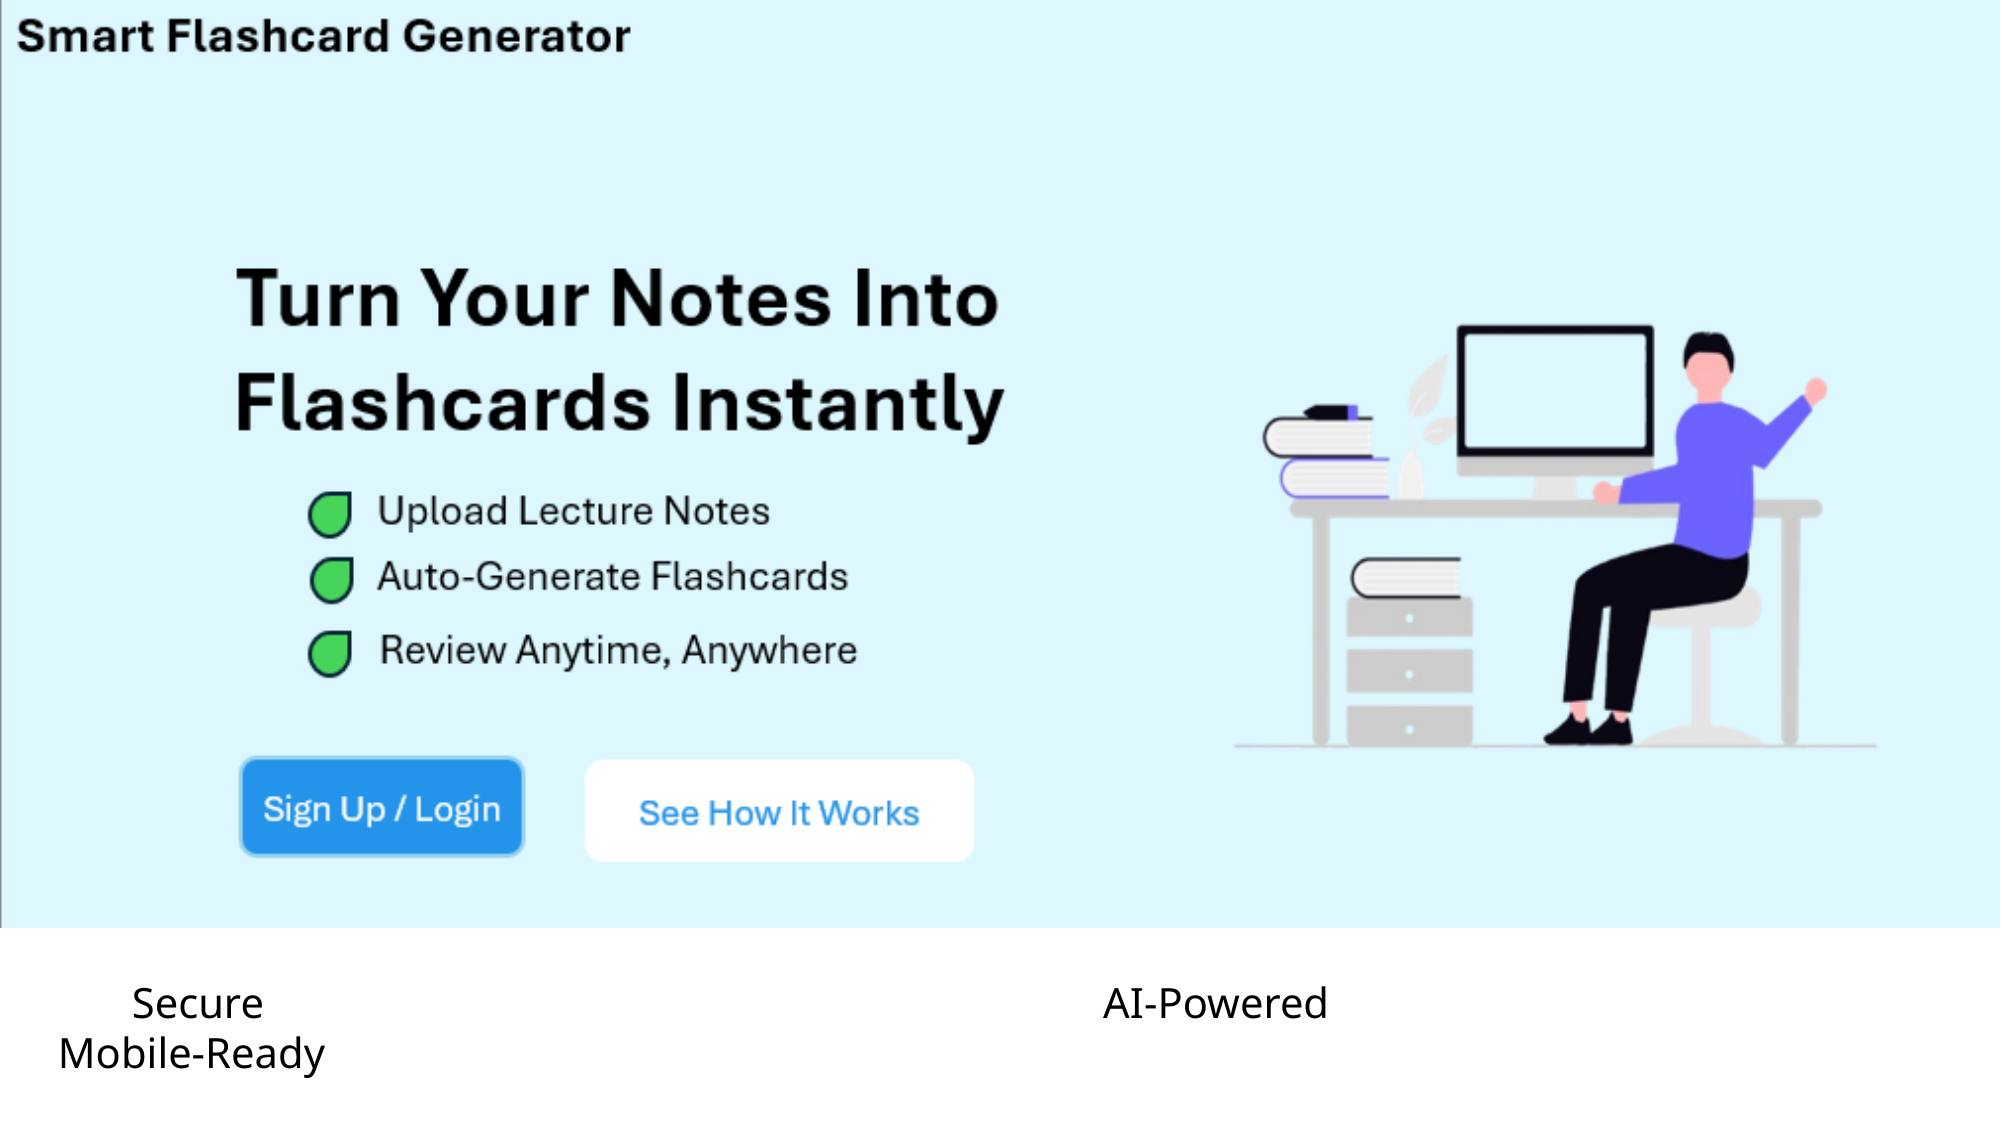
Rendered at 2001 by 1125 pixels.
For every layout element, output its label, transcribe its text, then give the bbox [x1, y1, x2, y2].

text_box Secure AI-Powered Mobile-Ready [0, 930, 2000, 1125]
picture [0, 0, 2000, 930]
